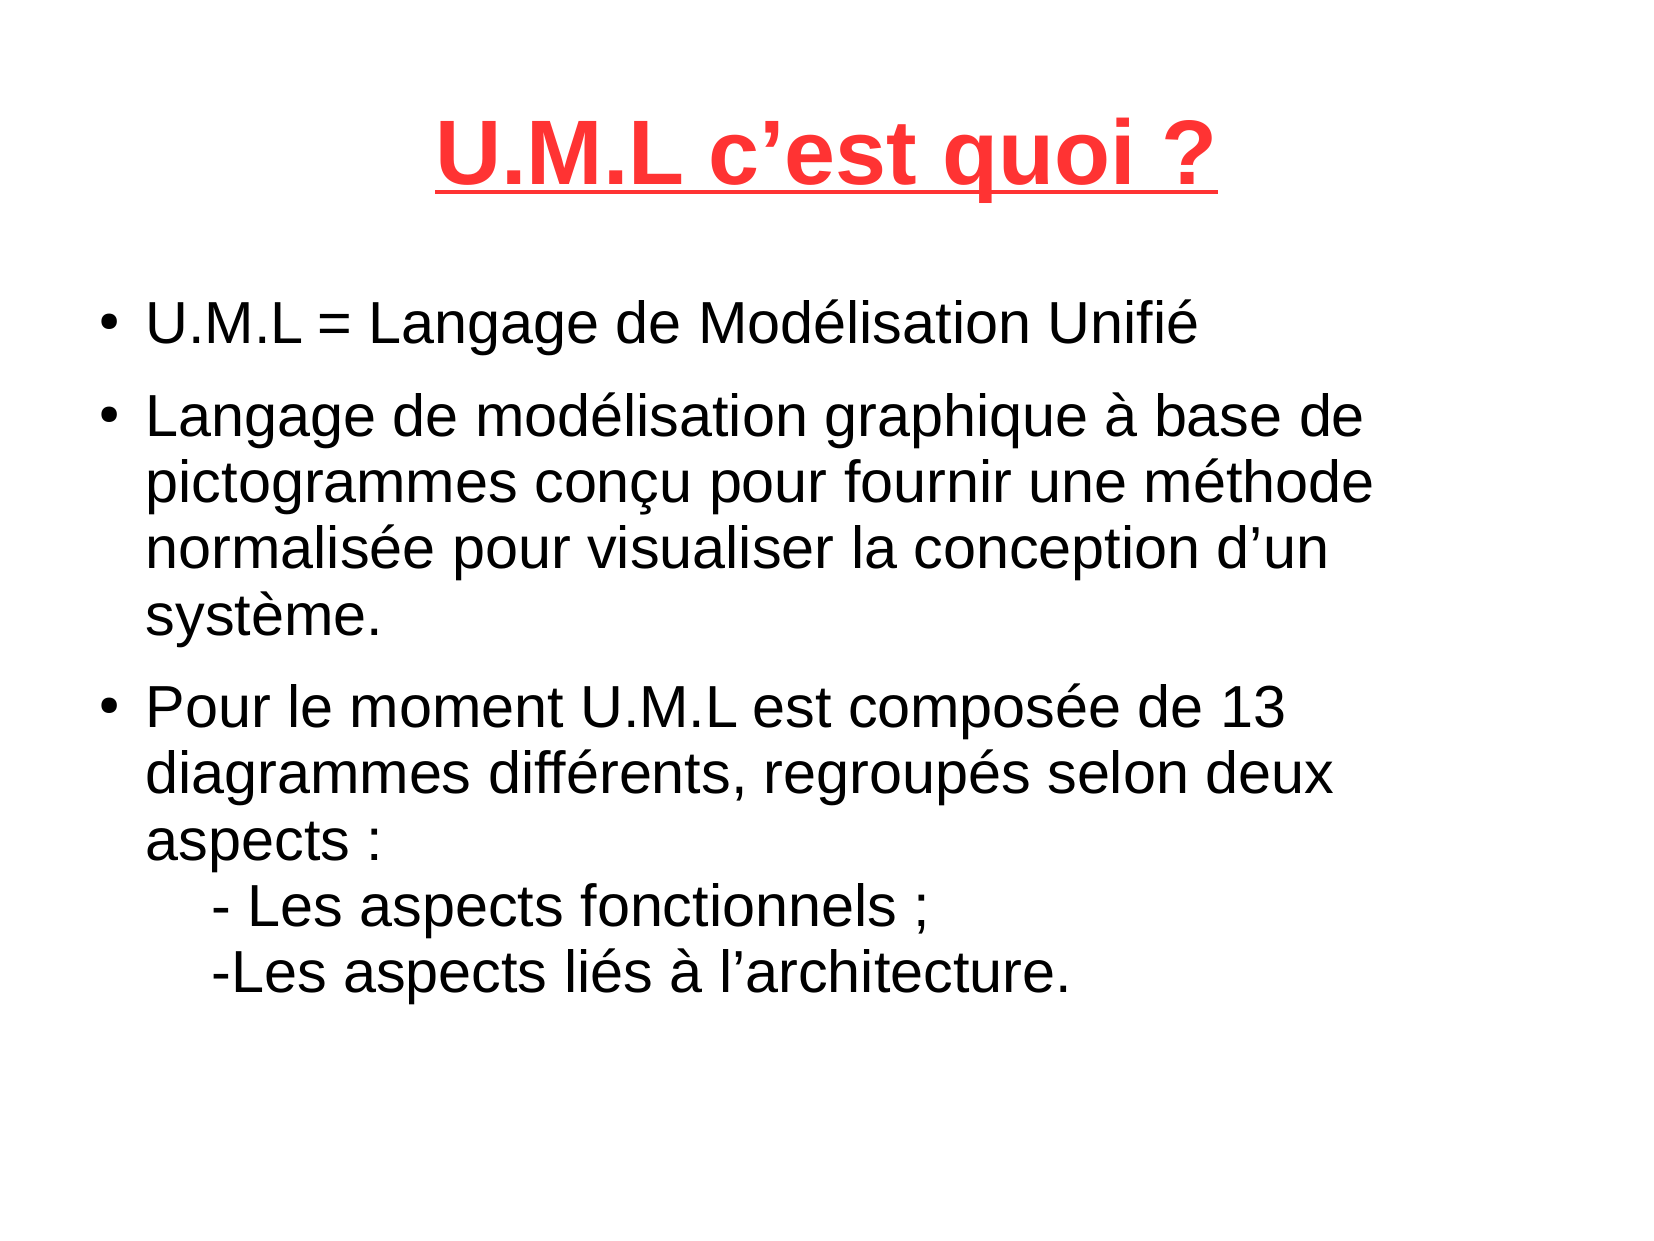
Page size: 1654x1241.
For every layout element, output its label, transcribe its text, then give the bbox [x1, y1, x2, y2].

list U.M.L = Langage de Modélisation Unifié Langage de modélisation graphique à base de pictogrammes conçu pour fournir une méthode normalisée pour visualiser la conception d’un système. Pour le moment U.M.L est composée de 13 diagrammes différents, regroupés selon deux aspects : - Les aspects fonctionnels ; -Les aspects liés à l’architecture. [82, 290, 1571, 1010]
title U.M.L c’est quoi ? [82, 49, 1571, 257]
